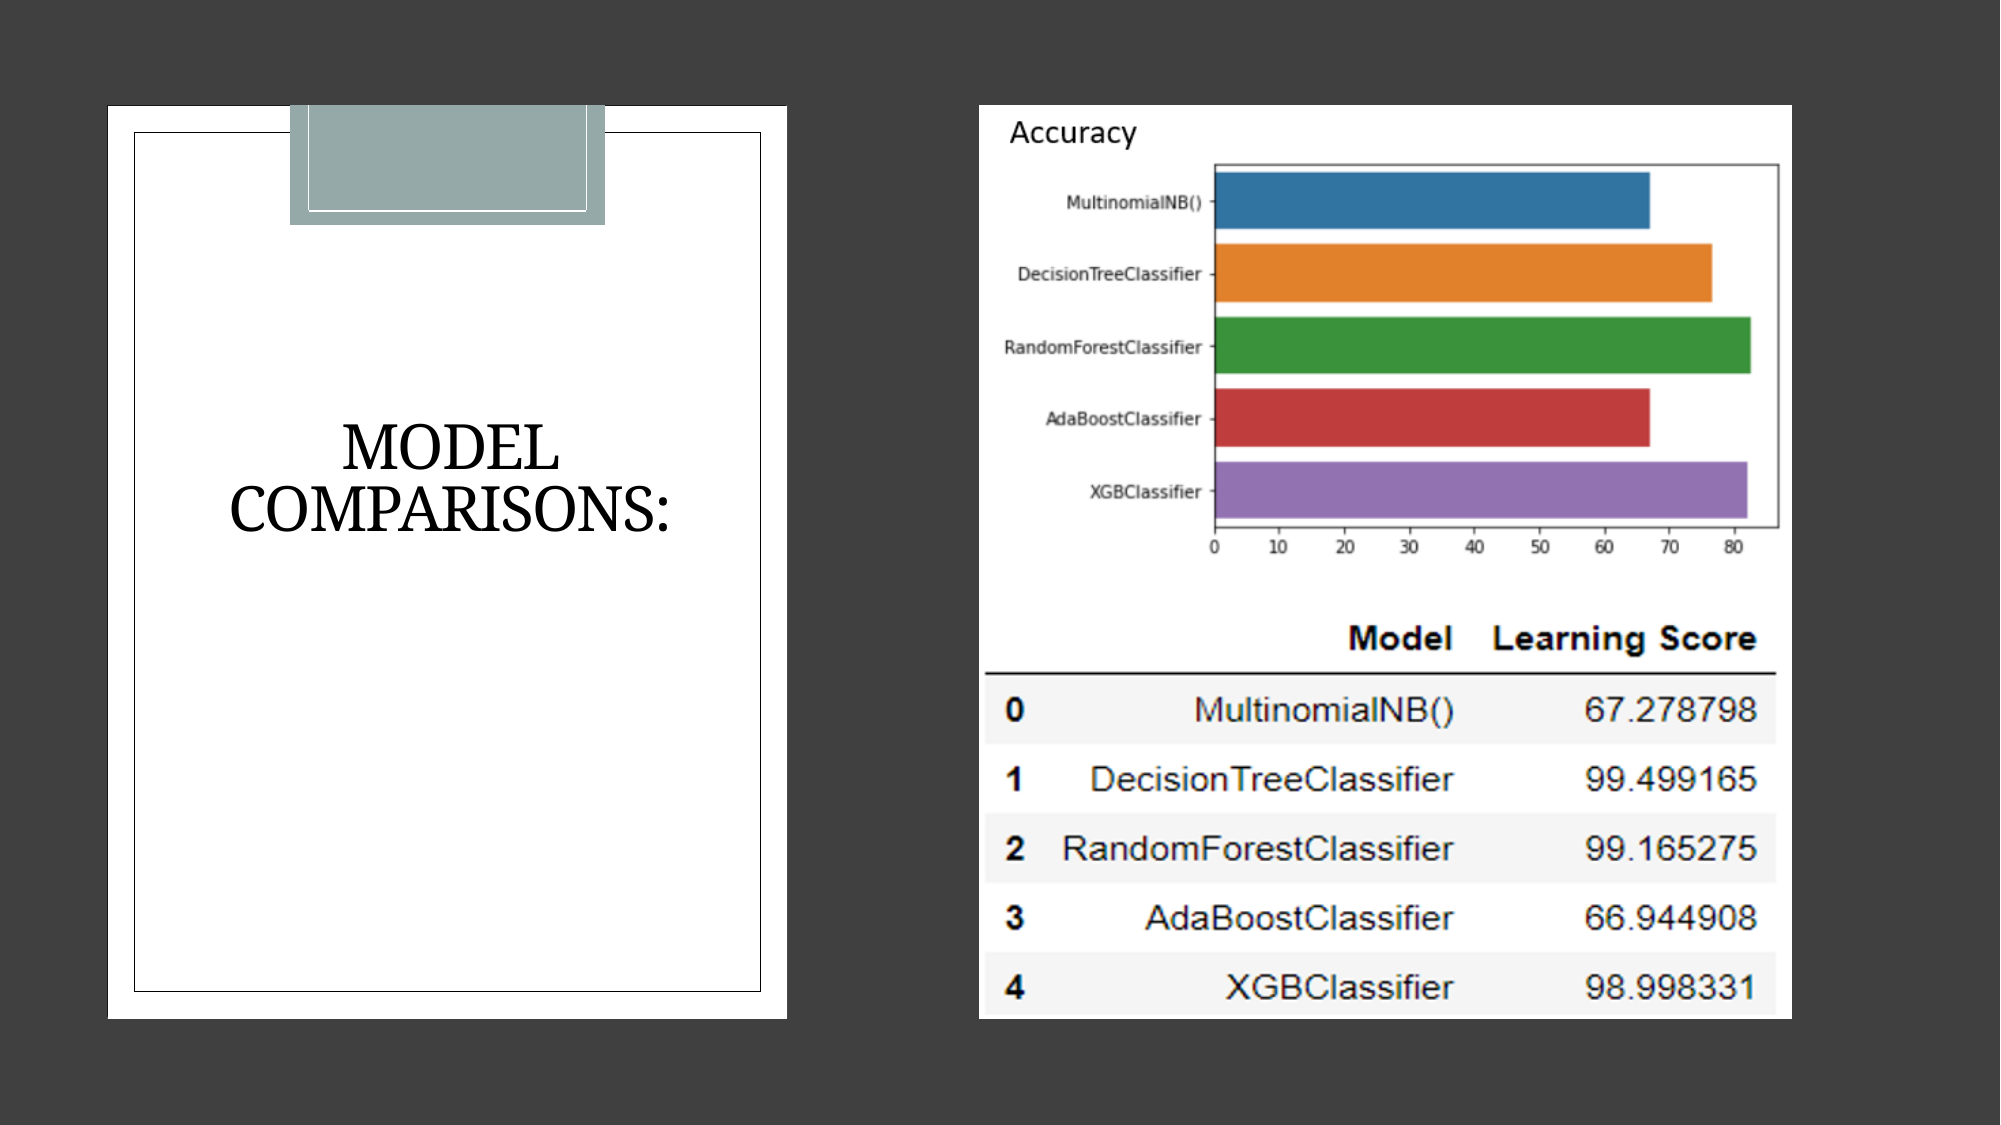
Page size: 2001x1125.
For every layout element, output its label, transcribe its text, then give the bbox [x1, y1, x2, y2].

picture [979, 105, 1792, 1019]
text_box [0, 0, 2000, 1125]
title Model Comparisons: [206, 255, 695, 771]
